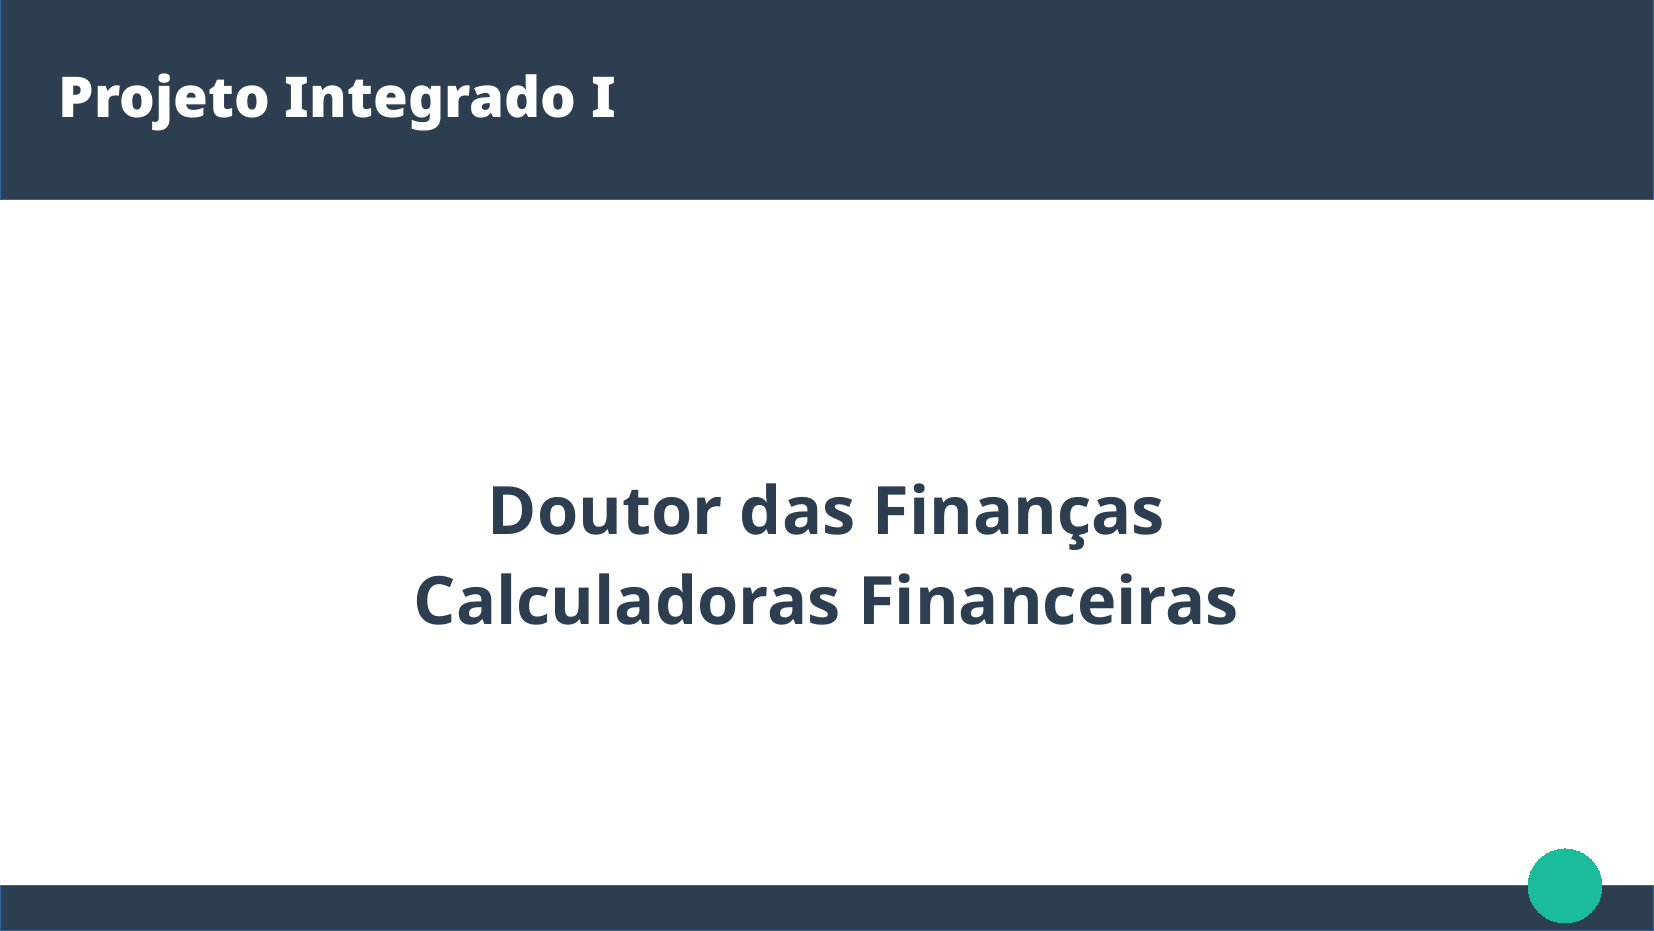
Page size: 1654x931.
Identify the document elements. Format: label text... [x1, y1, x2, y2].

subtitle Doutor das Finanças Calculadoras Financeiras [59, 243, 1595, 864]
title Projeto Integrado I [59, 37, 1595, 155]
